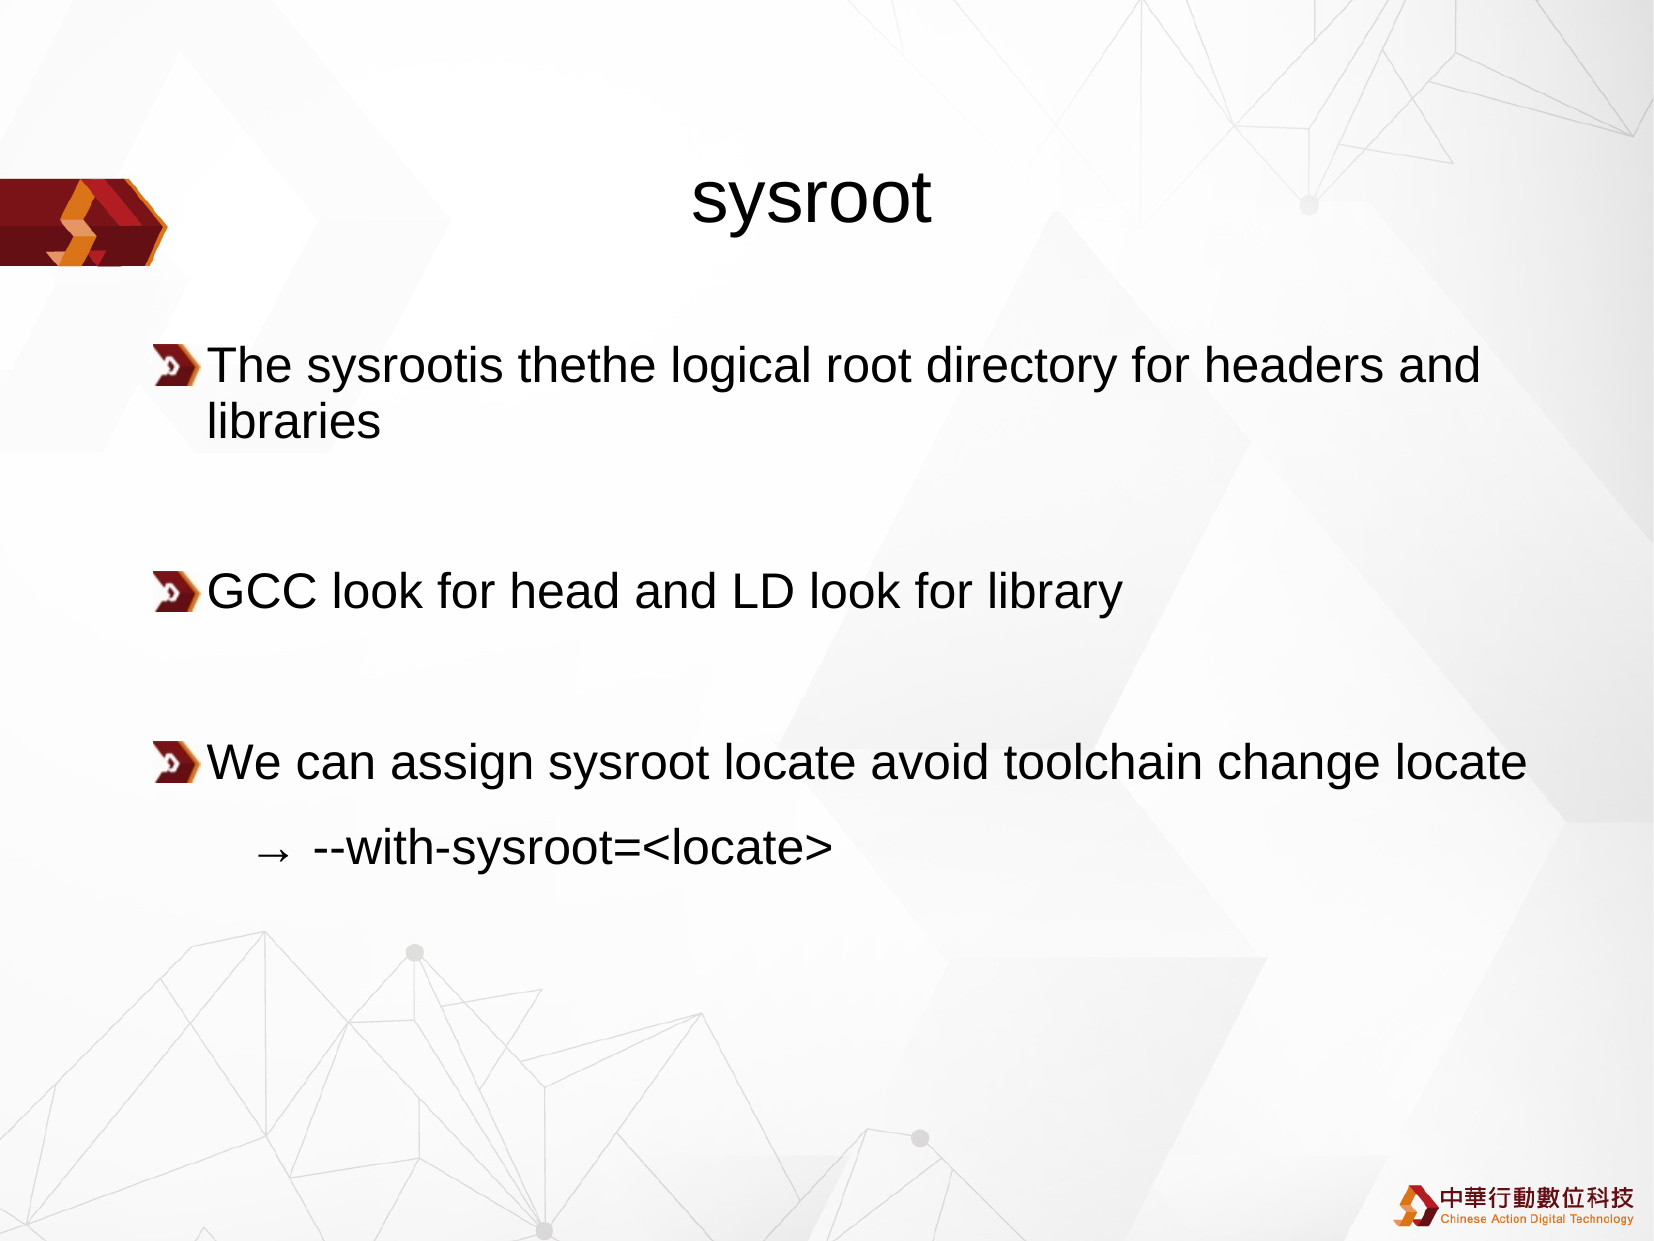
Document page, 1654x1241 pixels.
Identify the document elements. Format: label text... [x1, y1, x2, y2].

title sysroot [118, 112, 1506, 281]
list The sysrootis thethe logical root directory for headers and libraries GCC look for head and LD look for library We can assign sysroot locate avoid toolchain change locate → --with-sysroot=<locate> [135, 337, 1589, 927]
picture [0, 0, 1654, 1241]
